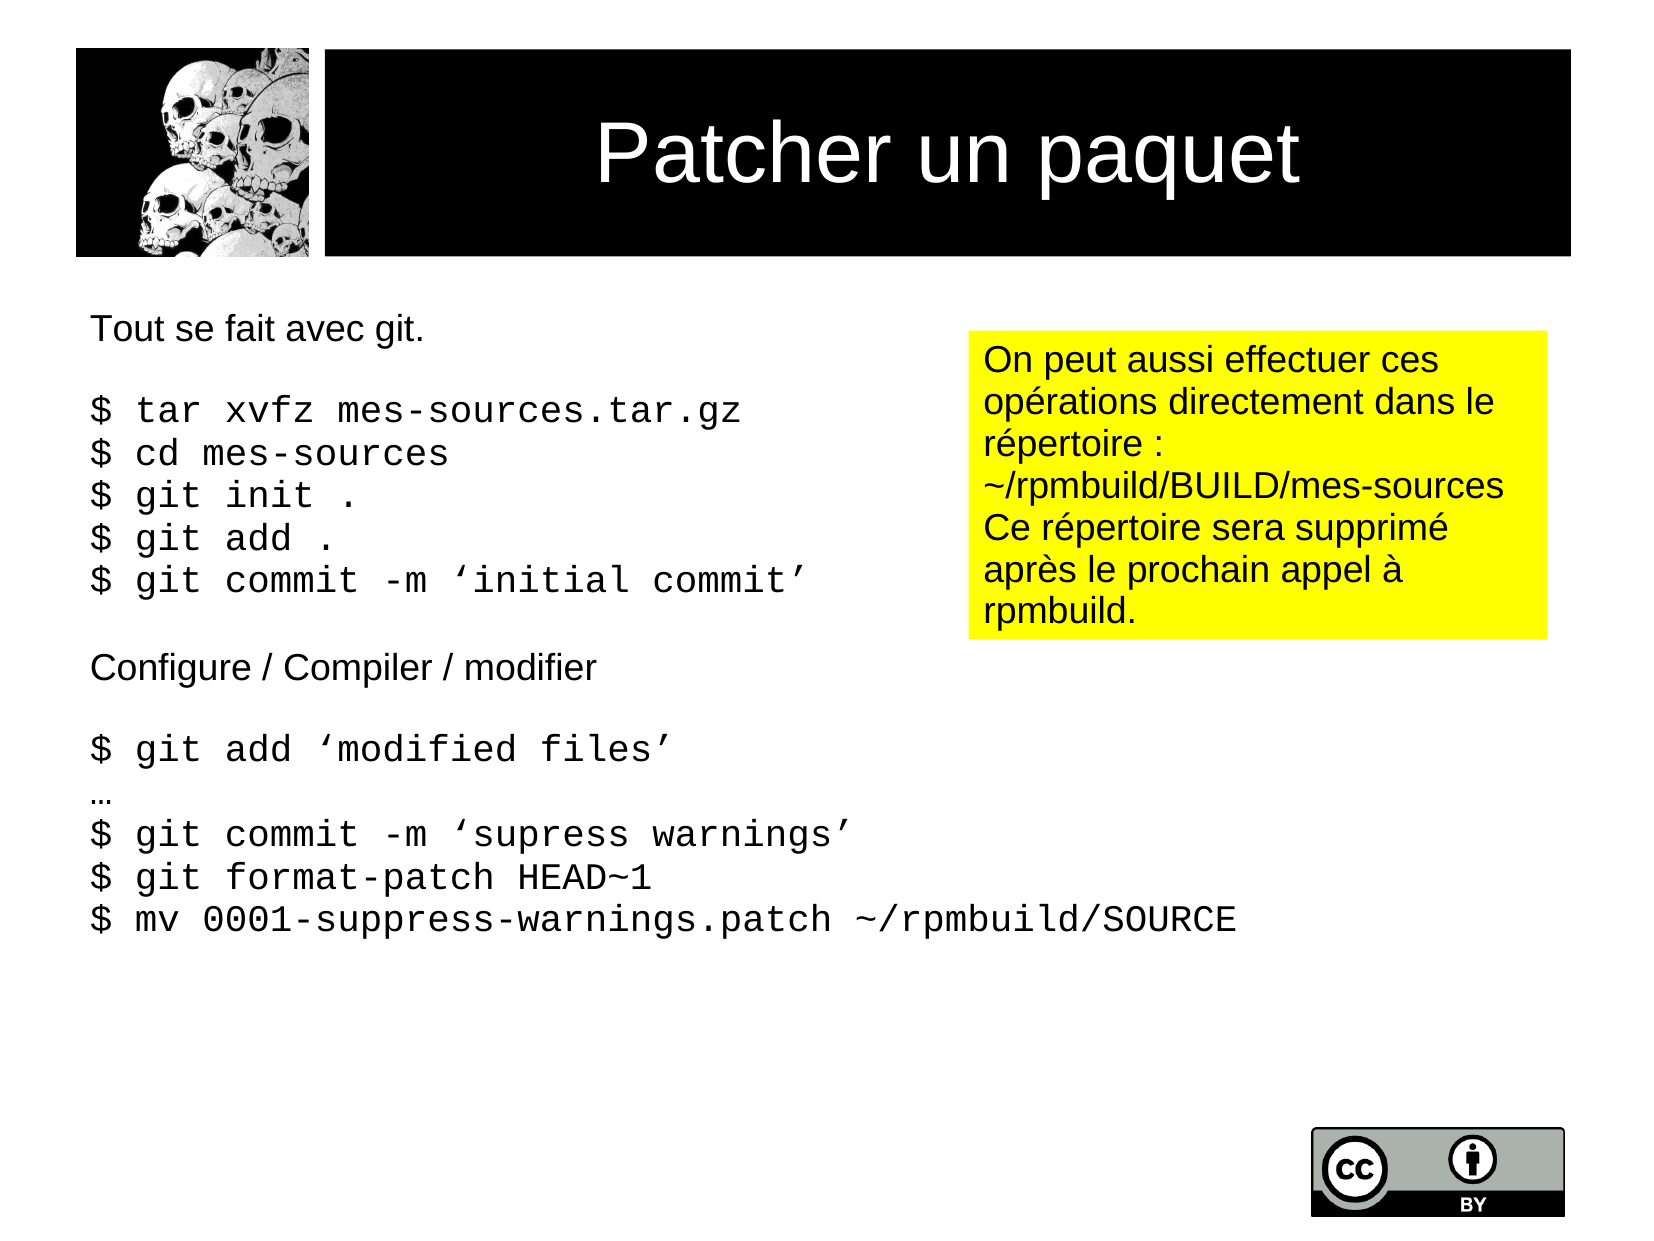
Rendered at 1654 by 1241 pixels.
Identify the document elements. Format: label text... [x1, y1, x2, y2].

picture [1311, 1127, 1565, 1217]
text_box Tout se fait avec git. $ tar xvfz mes-sources.tar.gz $ cd mes-sources $ git init . $ git add . $ git commit -m ‘initial commit’ Configure / Compiler / modifier $ git add ‘modified files’ … $ git commit -m ‘supress warnings’ $ git format-patch HEAD~1 $ mv 0001-suppress-warnings.patch ~/rpmbuild/SOURCE [75, 300, 1576, 994]
picture [76, 48, 309, 257]
text_box On peut aussi effectuer ces opérations directement dans le répertoire : ~/rpmbuild/BUILD/mes-sources Ce répertoire sera supprimé après le prochain appel à rpmbuild. [968, 330, 1548, 640]
title Patcher un paquet [324, 49, 1571, 257]
